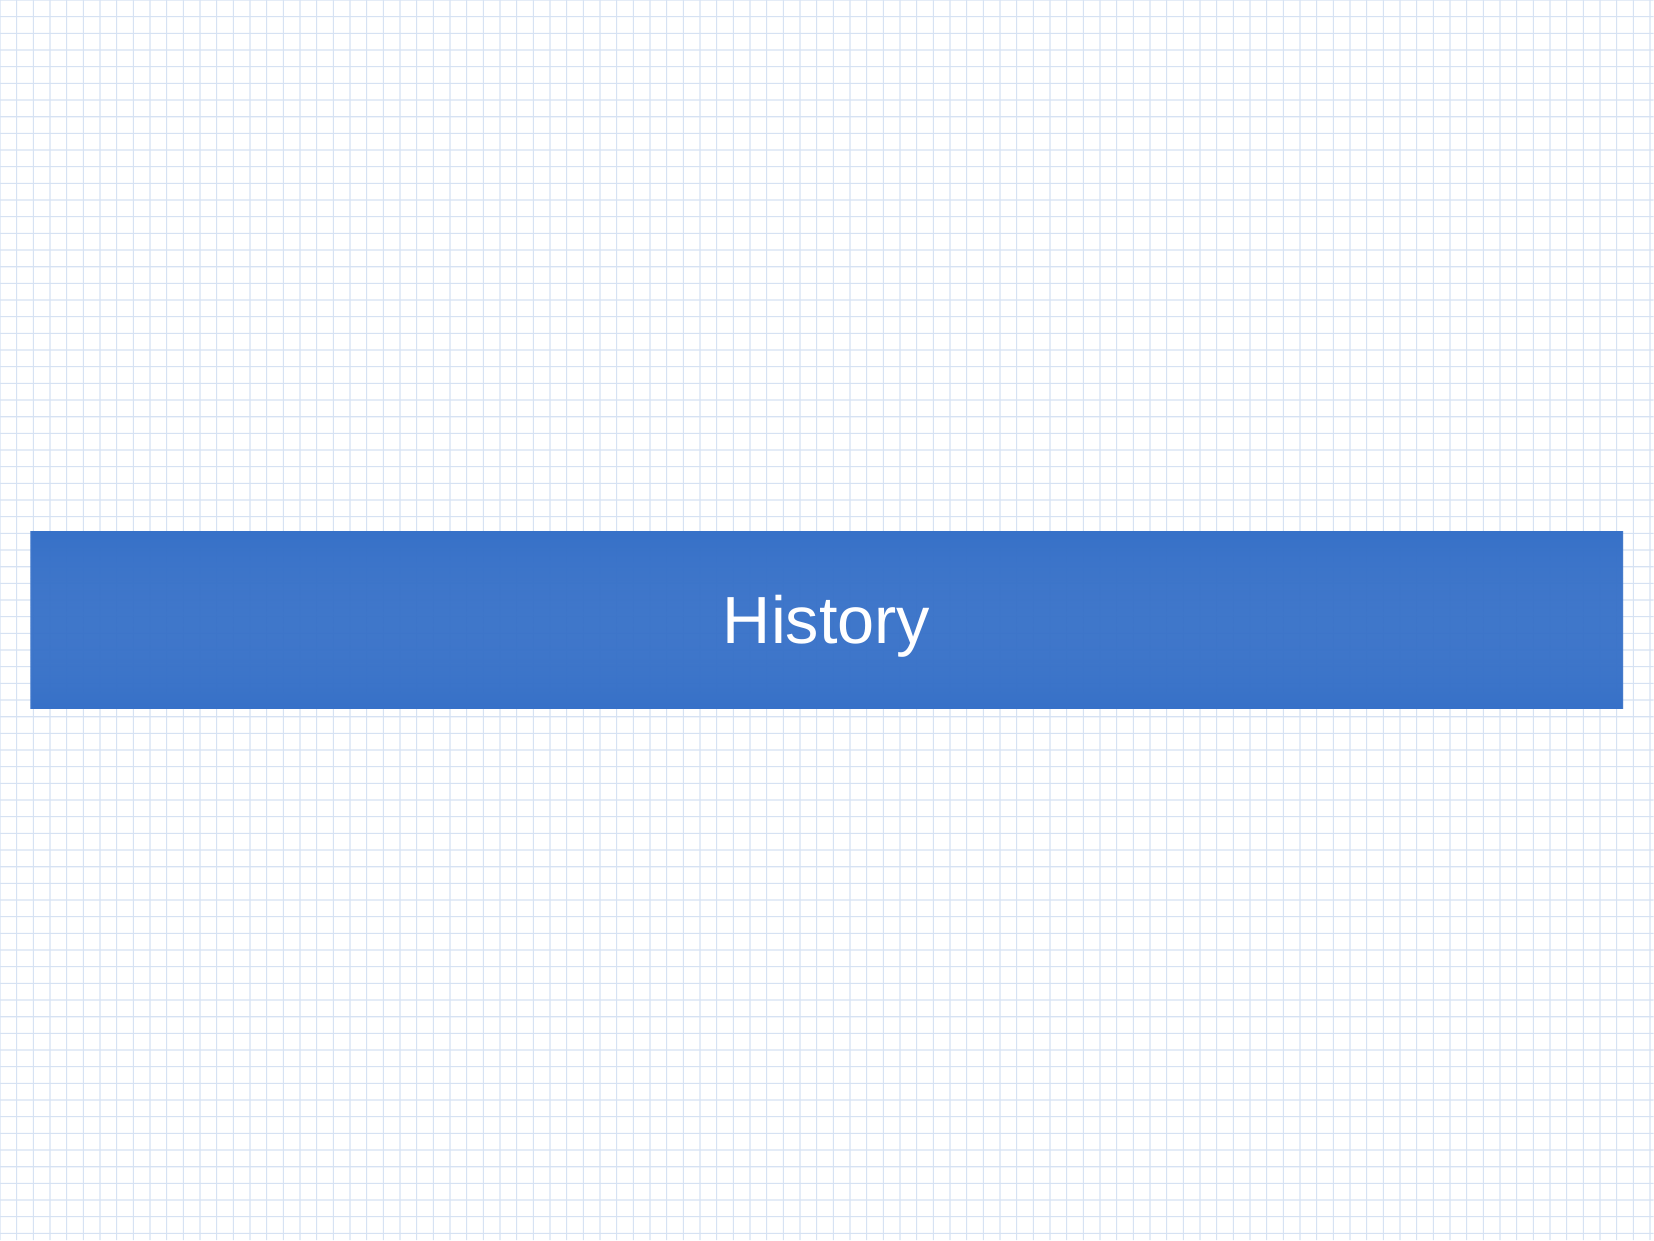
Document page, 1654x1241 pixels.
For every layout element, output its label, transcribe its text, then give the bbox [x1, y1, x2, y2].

subtitle History [82, 0, 1571, 1241]
